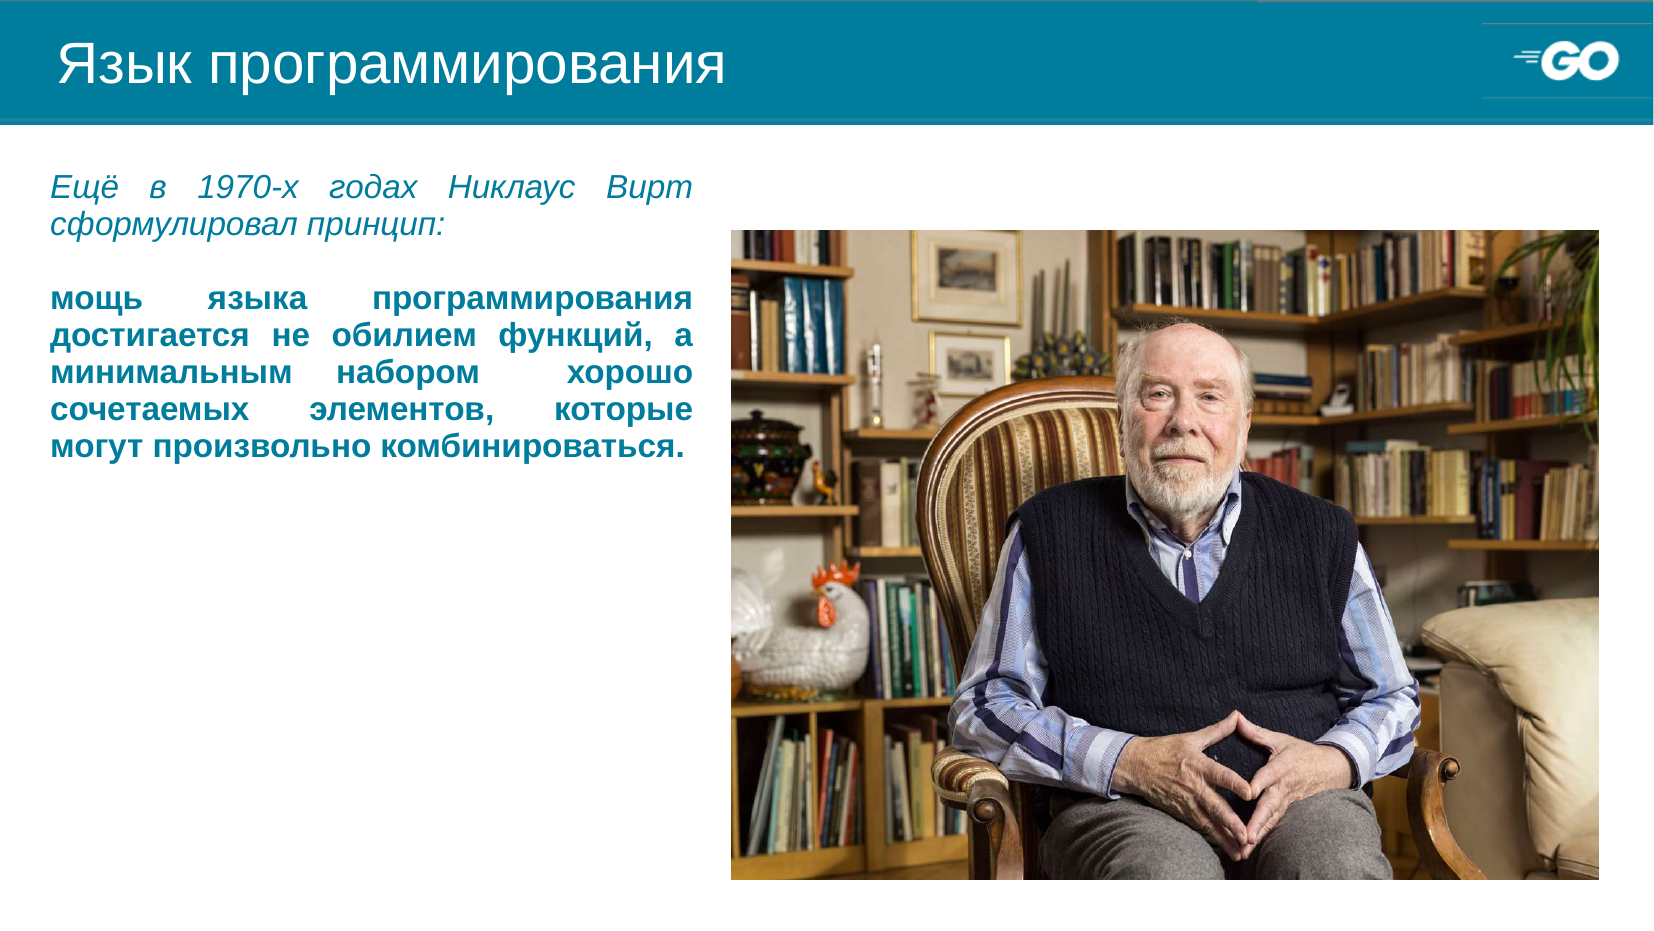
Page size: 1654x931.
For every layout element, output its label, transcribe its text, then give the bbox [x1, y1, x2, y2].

text_box Язык программирования [41, 23, 1495, 104]
picture [731, 230, 1599, 880]
picture [1542, 41, 1619, 81]
text_box Ещё в 1970-х годах Никлаус Вирт сформулировал принцип: мощь языка программирования достигается не обилием функций, а минимальным набором хорошо сочетаемых элементов, которые могут произвольно комбинироваться. [35, 124, 709, 898]
